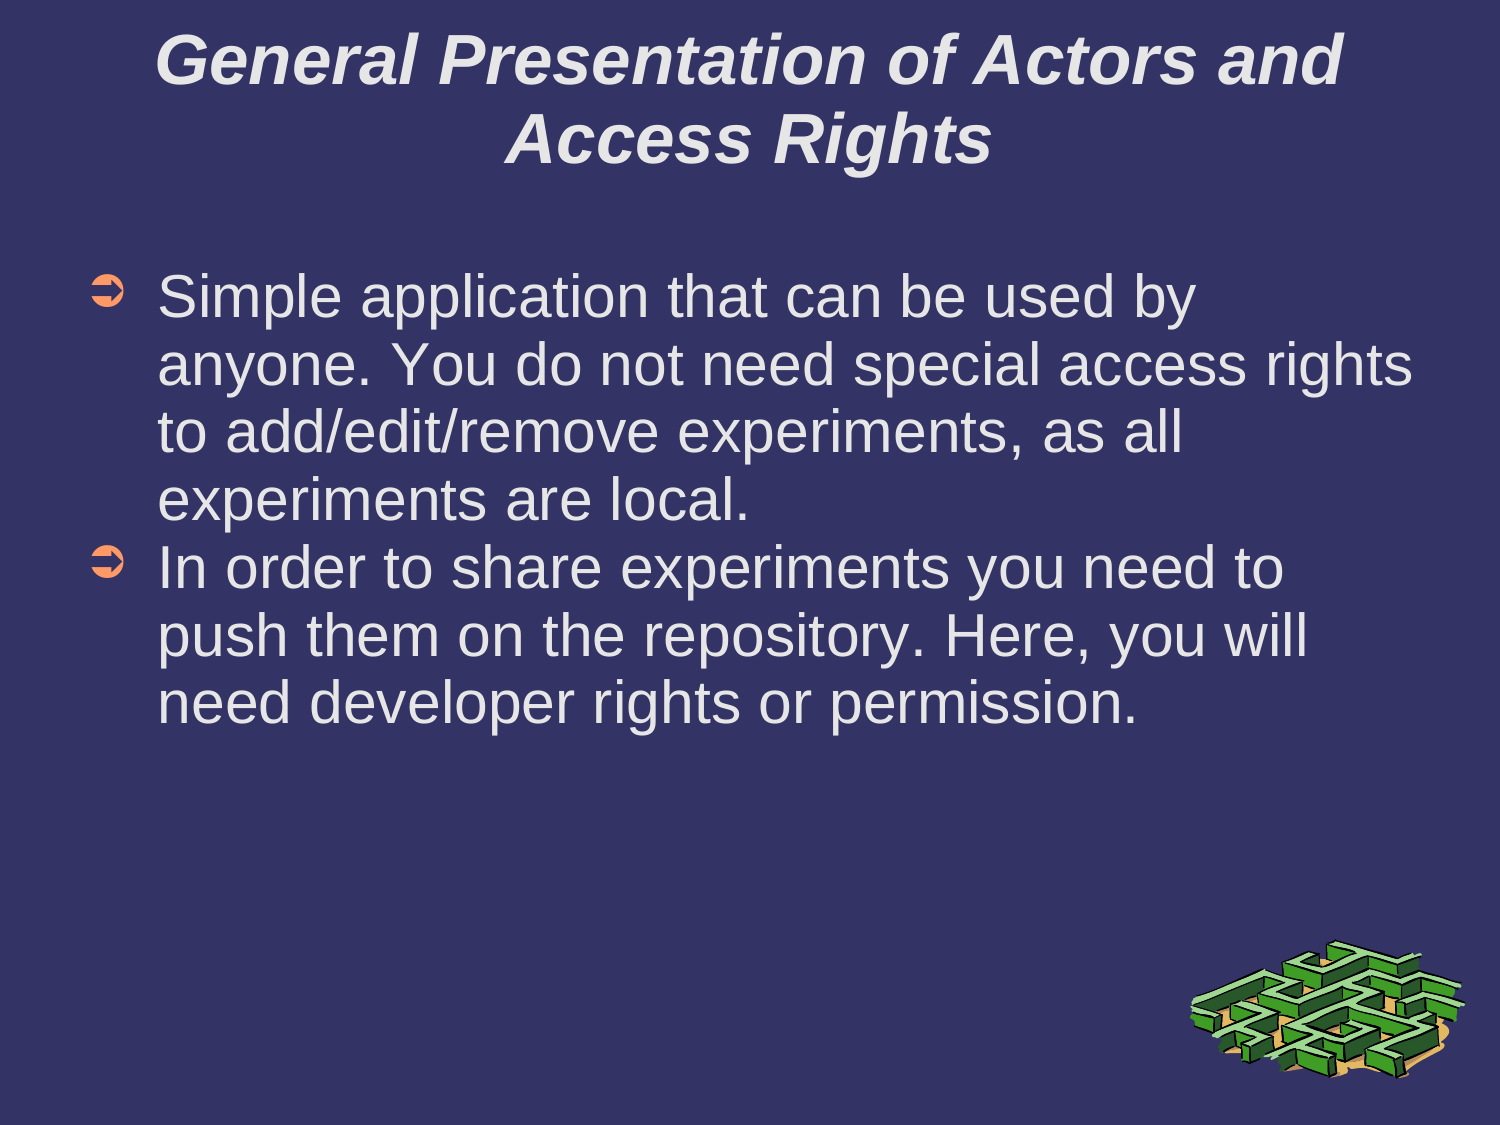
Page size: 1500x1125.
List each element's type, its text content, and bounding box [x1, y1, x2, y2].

title General Presentation of Actors and Access Rights [75, 10, 1425, 262]
list Simple application that can be used by anyone. You do not need special access rights to add/edit/remove experiments, as all experiments are local. In order to share experiments you need to push them on the repository. Here, you will need developer rights or permission. [75, 262, 1425, 734]
